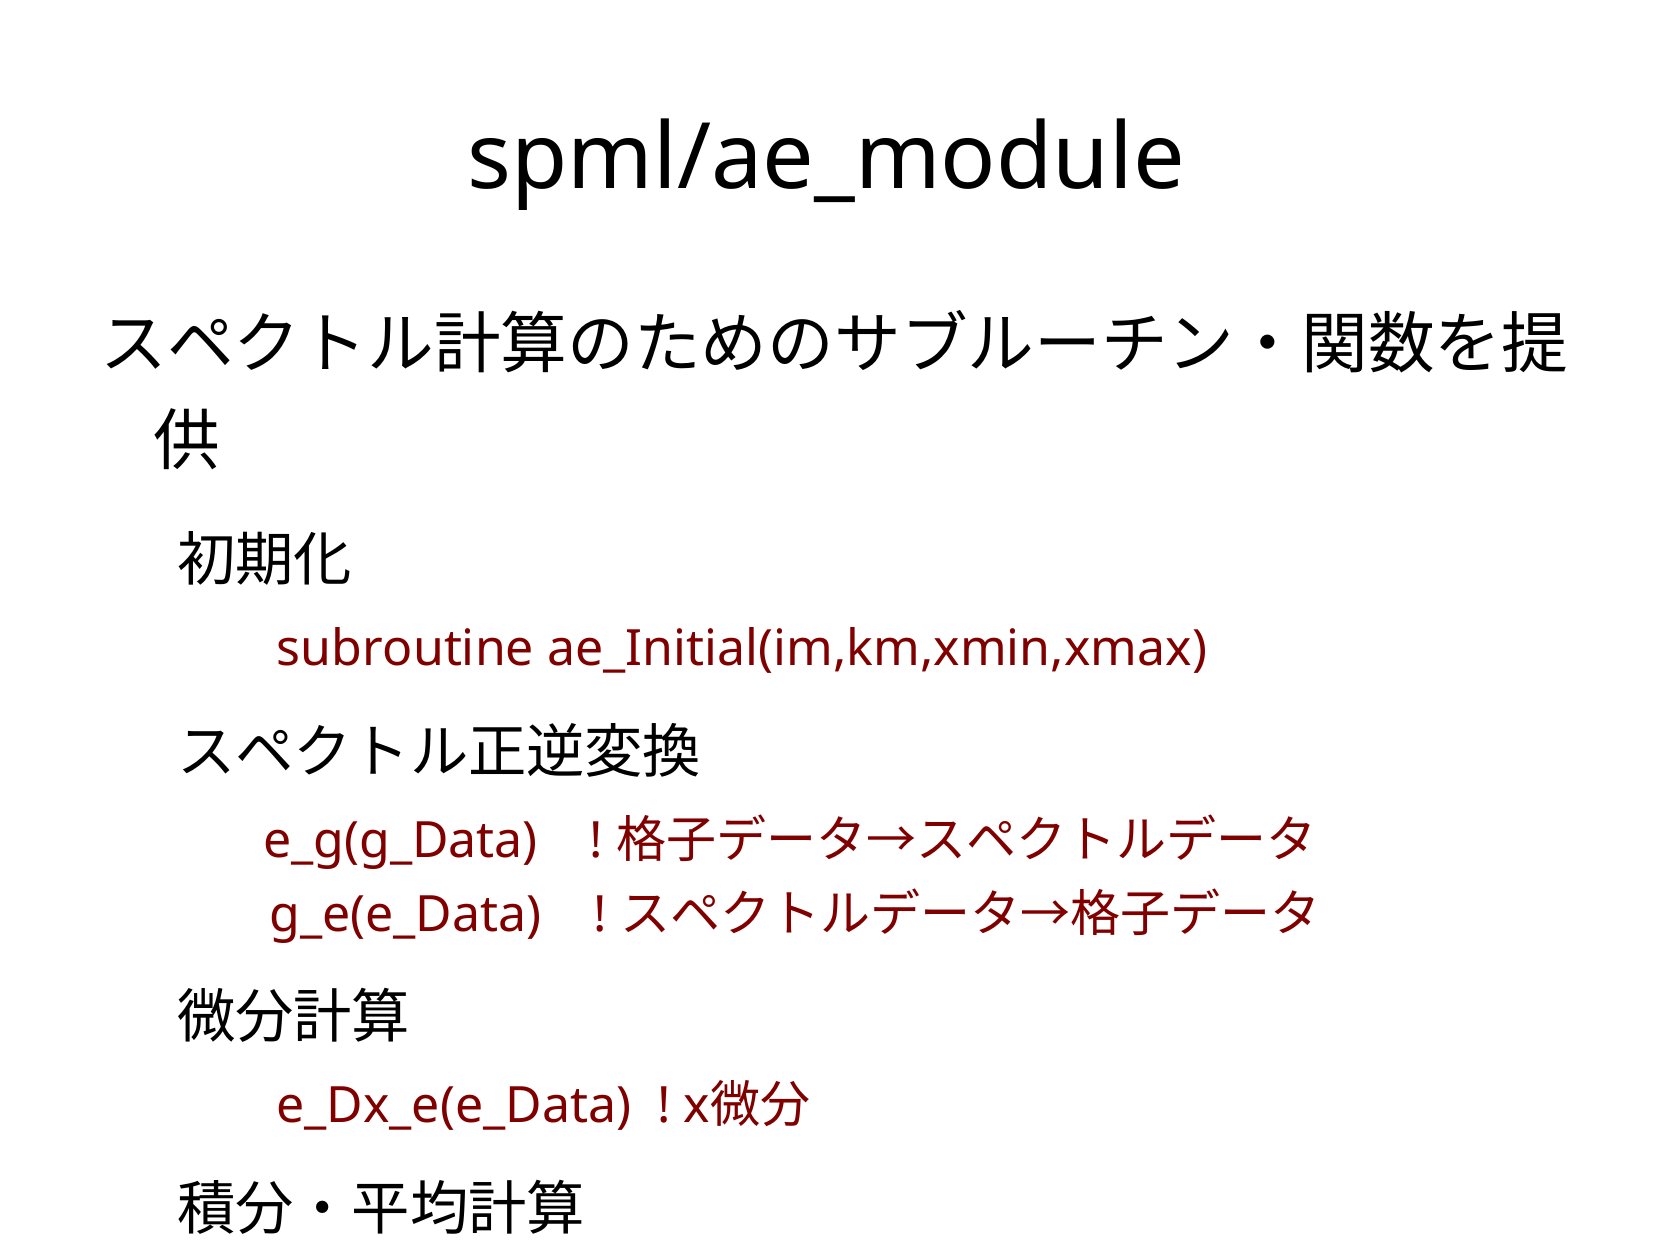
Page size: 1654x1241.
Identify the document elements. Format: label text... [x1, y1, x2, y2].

list スペクトル計算のためのサブルーチン・関数を提供 初期化 subroutine ae_Initial(im,km,xmin,xmax) スペクトル正逆変換 e_g(g_Data) ! 格子データ→スペクトルデータ g_e(e_Data) ! スペクトルデータ→格子データ 微分計算 e_Dx_e(e_Data) ! x微分 積分・平均計算 Int_g(g_Data) ! 全領域積分 Avr_g(g_Data) ! 全領域平均 [82, 290, 1571, 1201]
title spml/ae_module [82, 56, 1571, 250]
